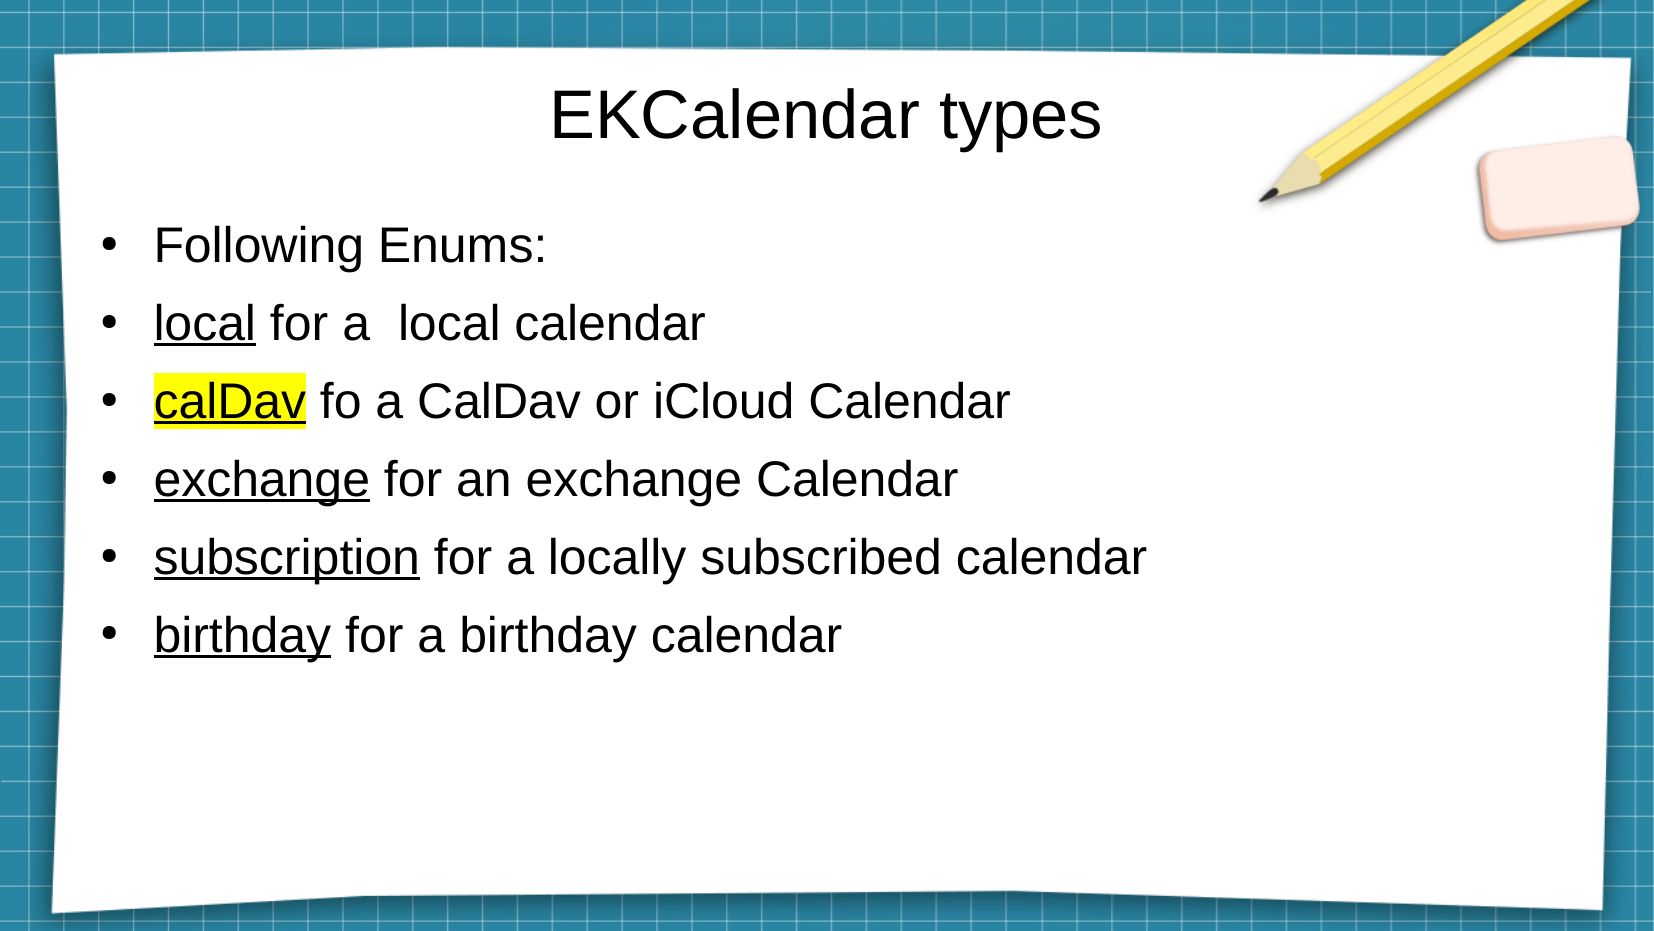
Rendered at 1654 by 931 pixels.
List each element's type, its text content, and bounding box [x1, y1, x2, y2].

picture [0, 0, 1654, 931]
title EKCalendar types [82, 37, 1571, 193]
list Following Enums: local for a local calendar calDav fo a CalDav or iCloud Calendar exchange for an exchange Calendar subscription for a locally subscribed calendar birthday for a birthday calendar [82, 217, 1571, 758]
